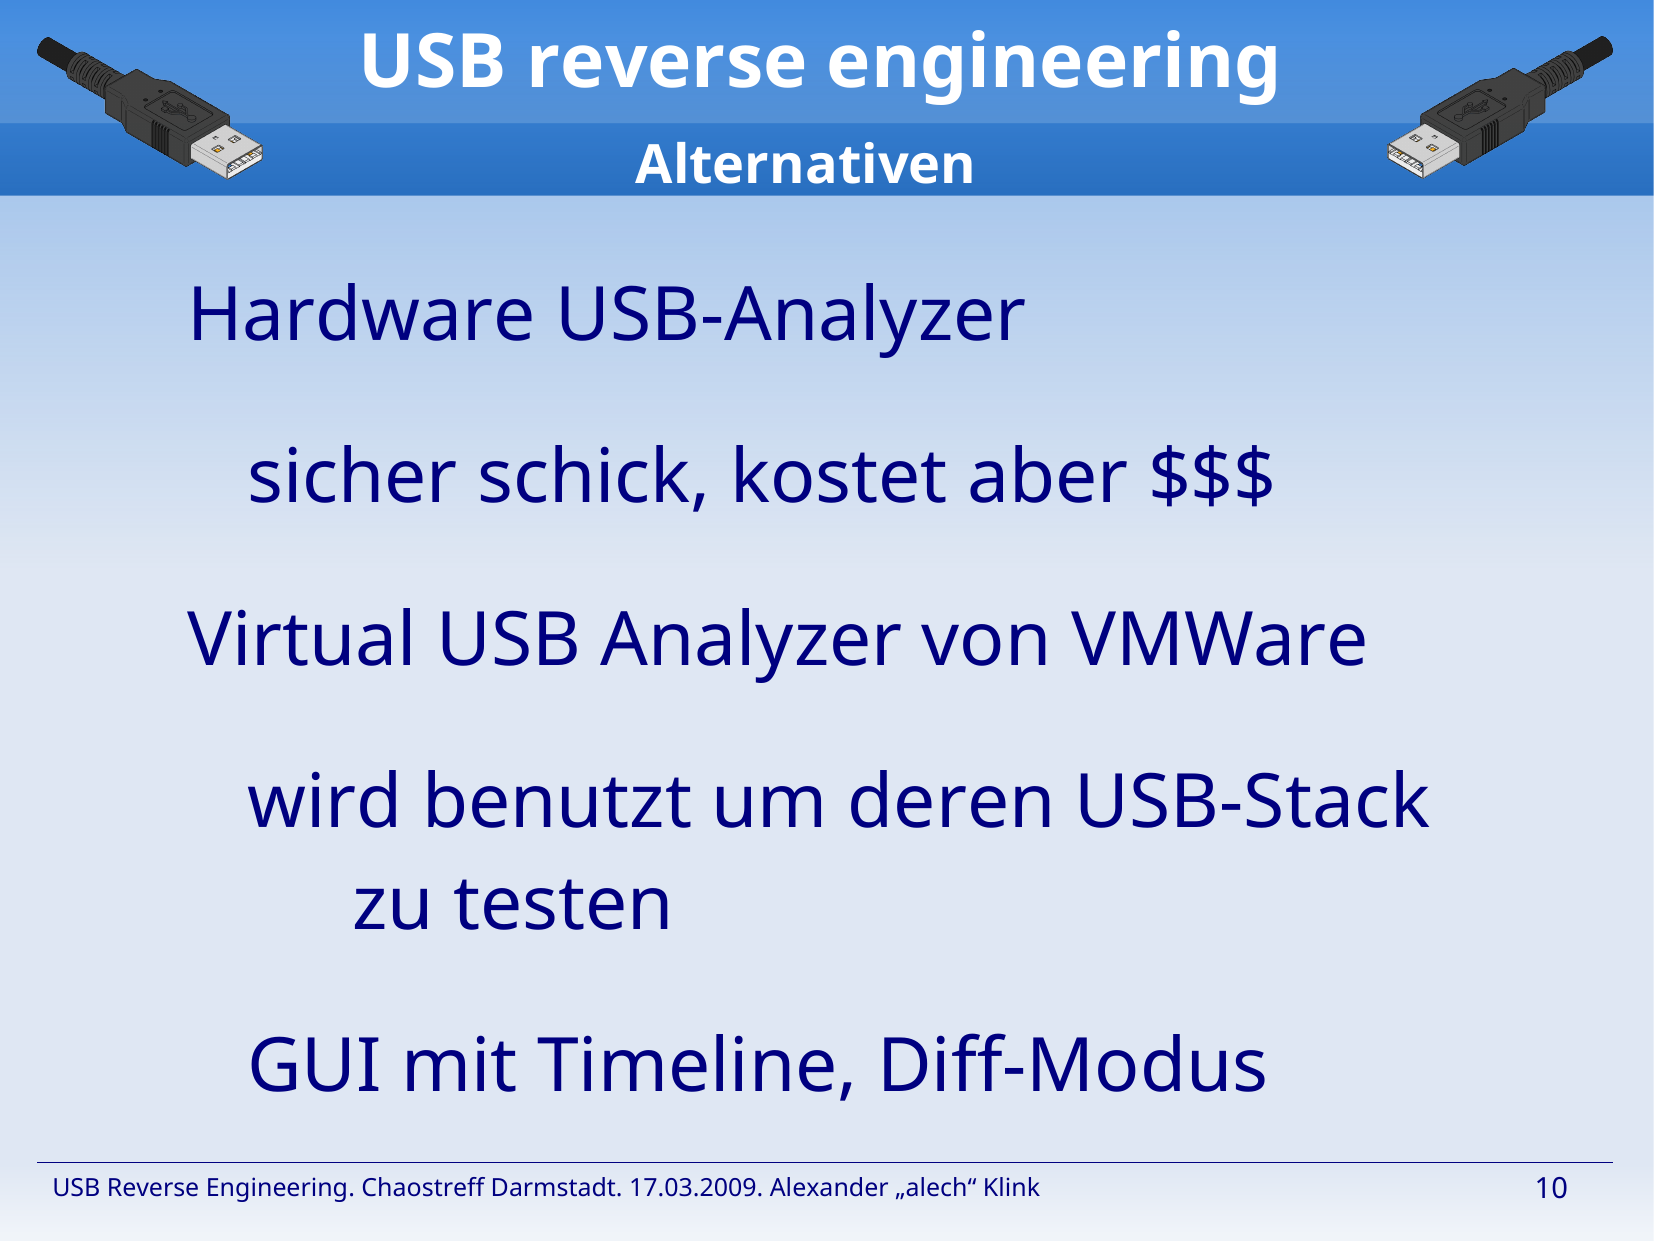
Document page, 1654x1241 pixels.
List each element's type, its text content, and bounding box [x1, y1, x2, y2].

text_box USB Reverse Engineering. Chaostreff Darmstadt. 17.03.2009. Alexander „alech“ Klink [151, 1162, 1553, 1208]
picture [0, 0, 1654, 1241]
title USB reverse engineering [76, 0, 1565, 208]
text_box <number> [1553, 1159, 1654, 1230]
text_box Alternativen [450, 118, 1163, 200]
text_box Hardware USB-Analyzer sicher schick, kostet aber $$$ Virtual USB Analyzer von VMWare wird benutzt um deren USB-Stack zu testen GUI mit Timeline, Diff-Modus [112, 252, 1538, 1050]
text_box [37, 1162, 151, 1220]
